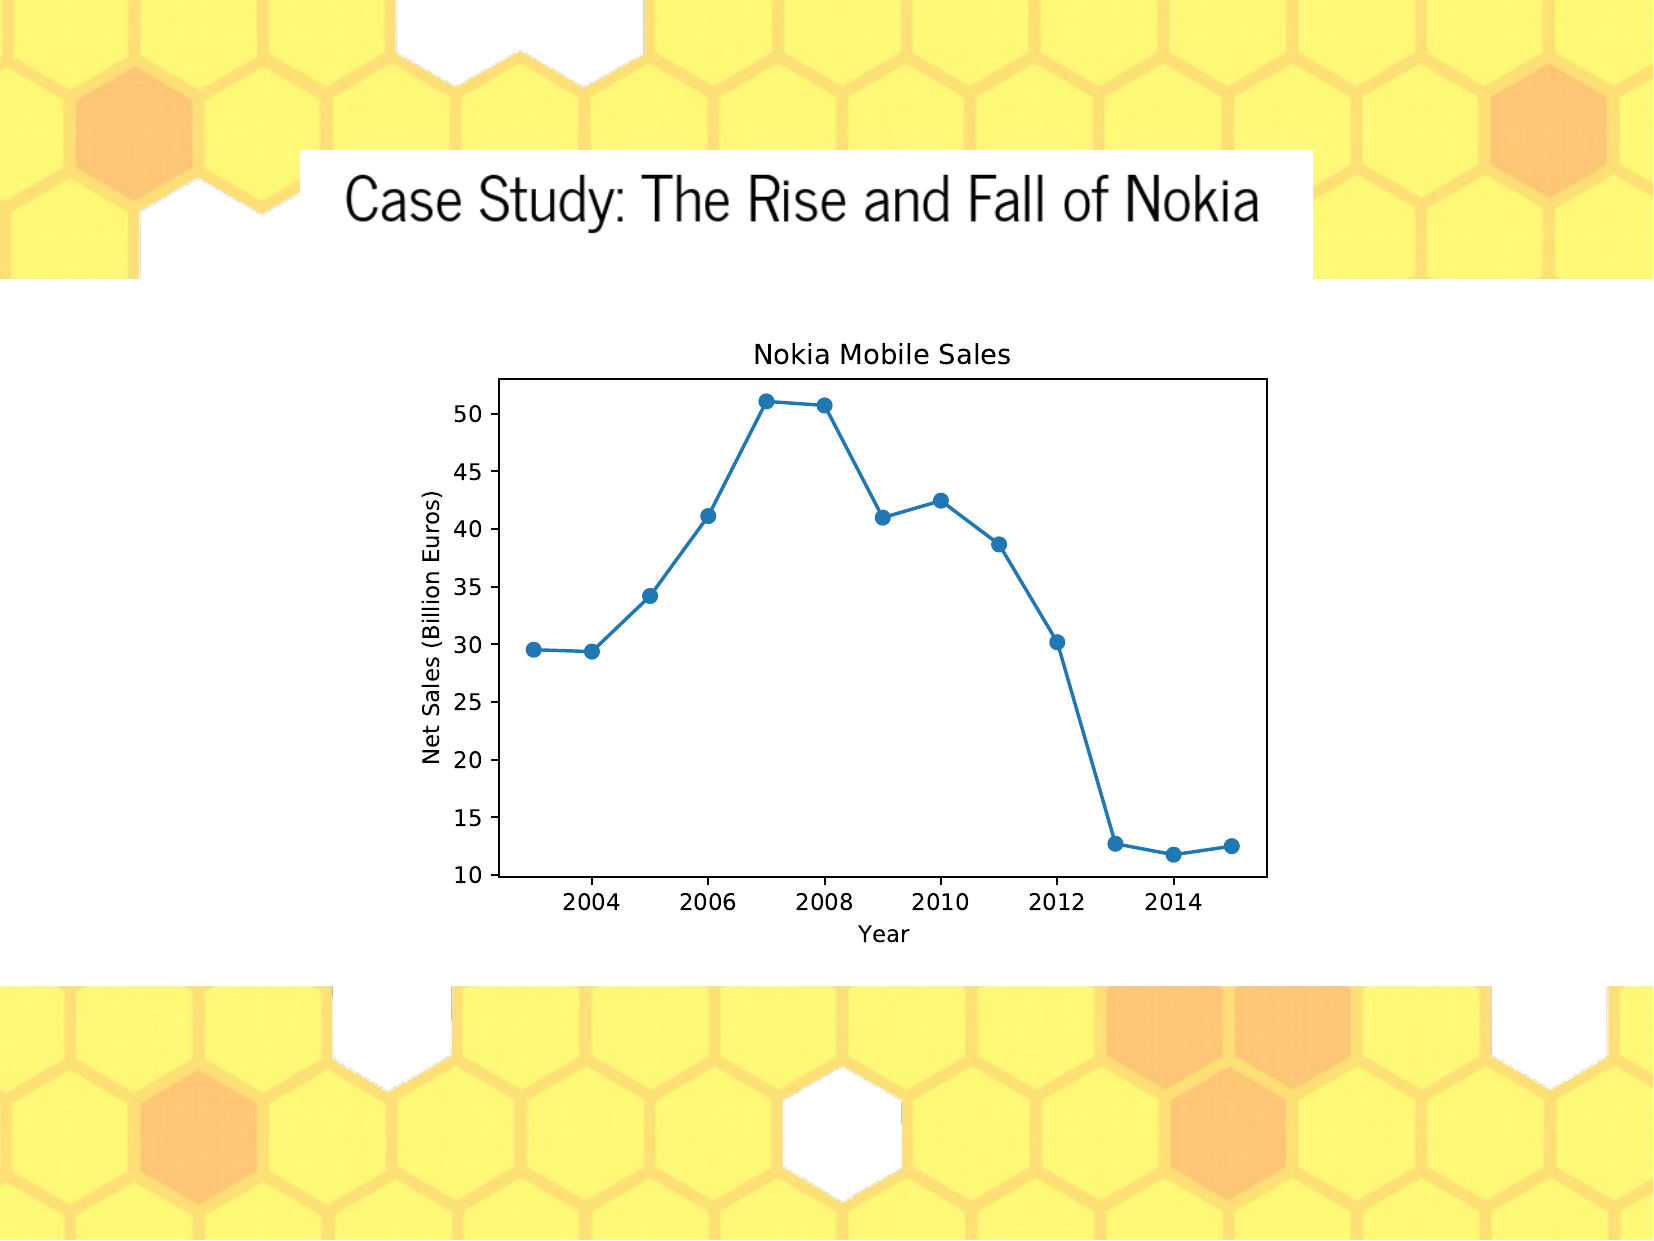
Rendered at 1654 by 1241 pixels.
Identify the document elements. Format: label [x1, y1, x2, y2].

picture [375, 299, 1366, 961]
picture [0, 986, 1654, 1240]
picture [0, 0, 1654, 286]
